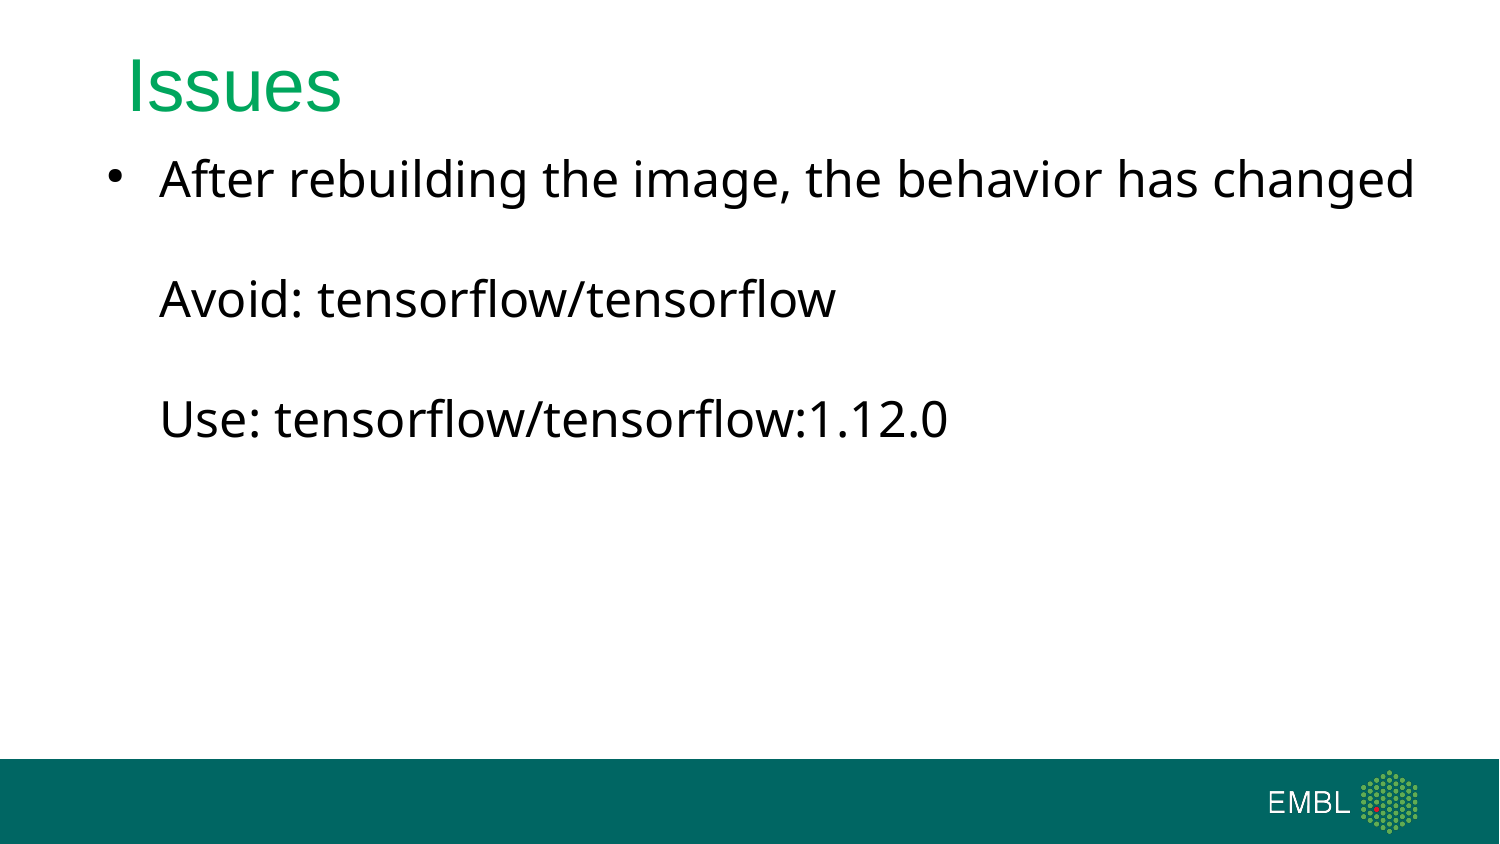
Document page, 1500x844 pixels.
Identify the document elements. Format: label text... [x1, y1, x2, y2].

text_box Issues [111, 36, 526, 136]
text_box After rebuilding the image, the behavior has changed Avoid: tensorflow/tensorflow Use: tensorflow/tensorflow:1.12.0 [88, 147, 1426, 683]
